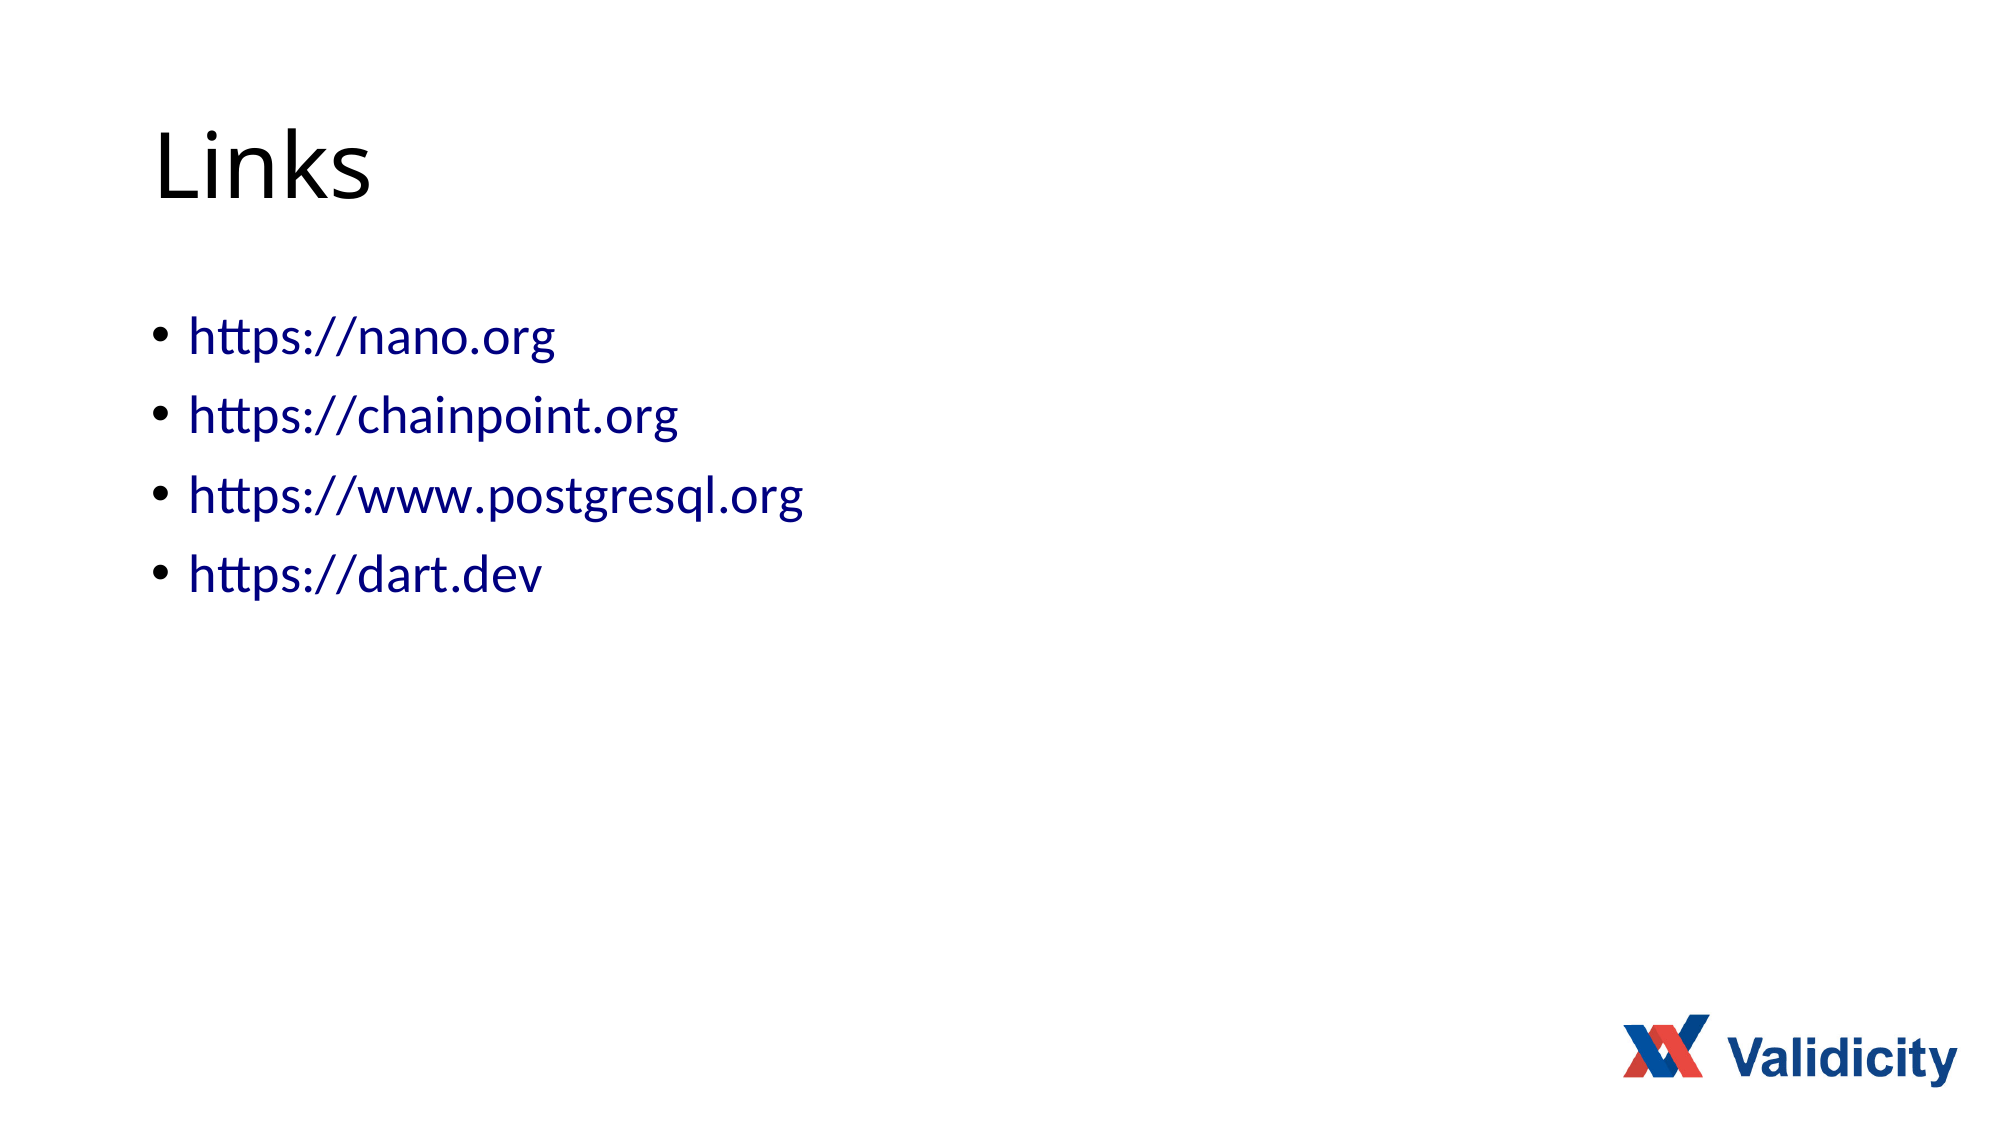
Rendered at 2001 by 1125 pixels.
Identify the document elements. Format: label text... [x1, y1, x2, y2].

title Links [137, 59, 1863, 278]
picture [1574, 976, 1999, 1125]
list https://nano.org https://chainpoint.org https://www.postgresql.org https://dart.dev [136, 299, 1862, 999]
